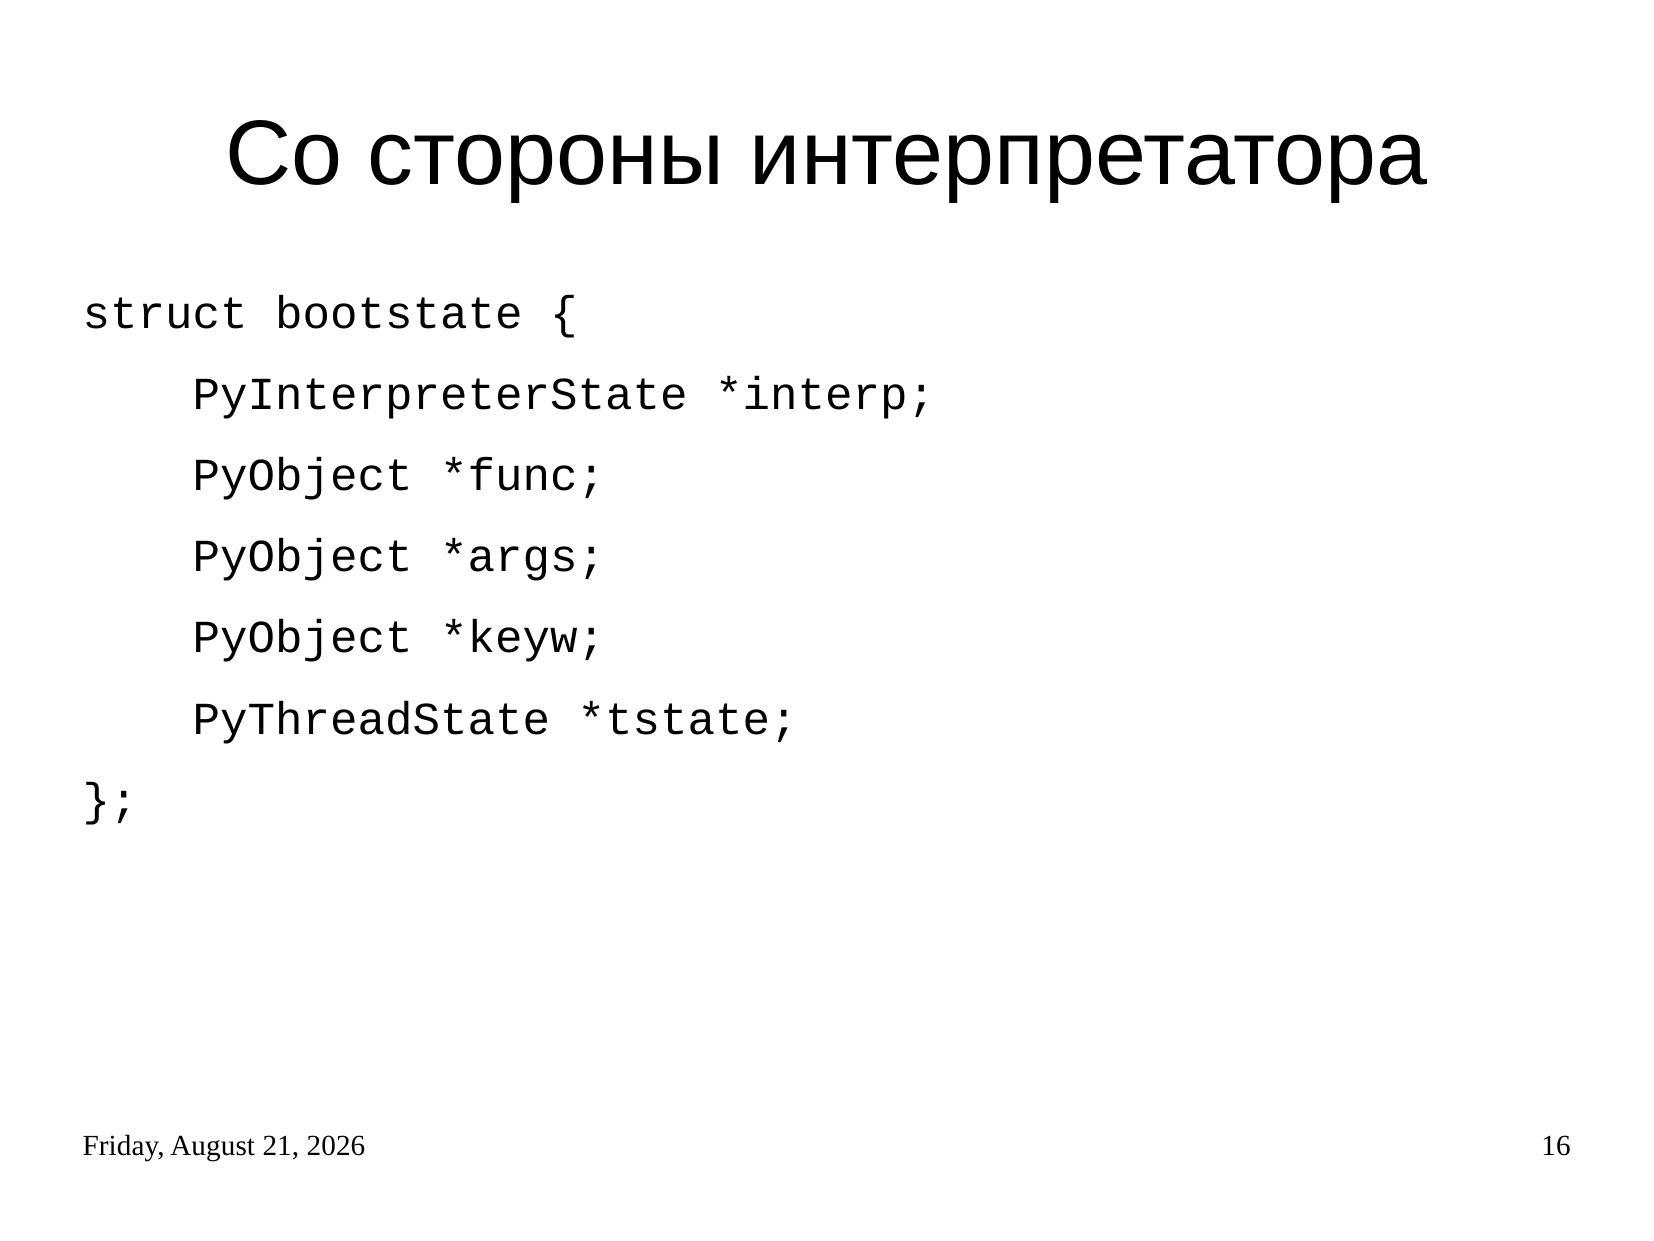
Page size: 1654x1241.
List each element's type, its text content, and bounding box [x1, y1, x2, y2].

title Со стороны интерпретатора [82, 49, 1571, 257]
list struct bootstate { PyInterpreterState *interp; PyObject *func; PyObject *args; PyObject *keyw; PyThreadState *tstate; }; [82, 290, 1571, 1109]
